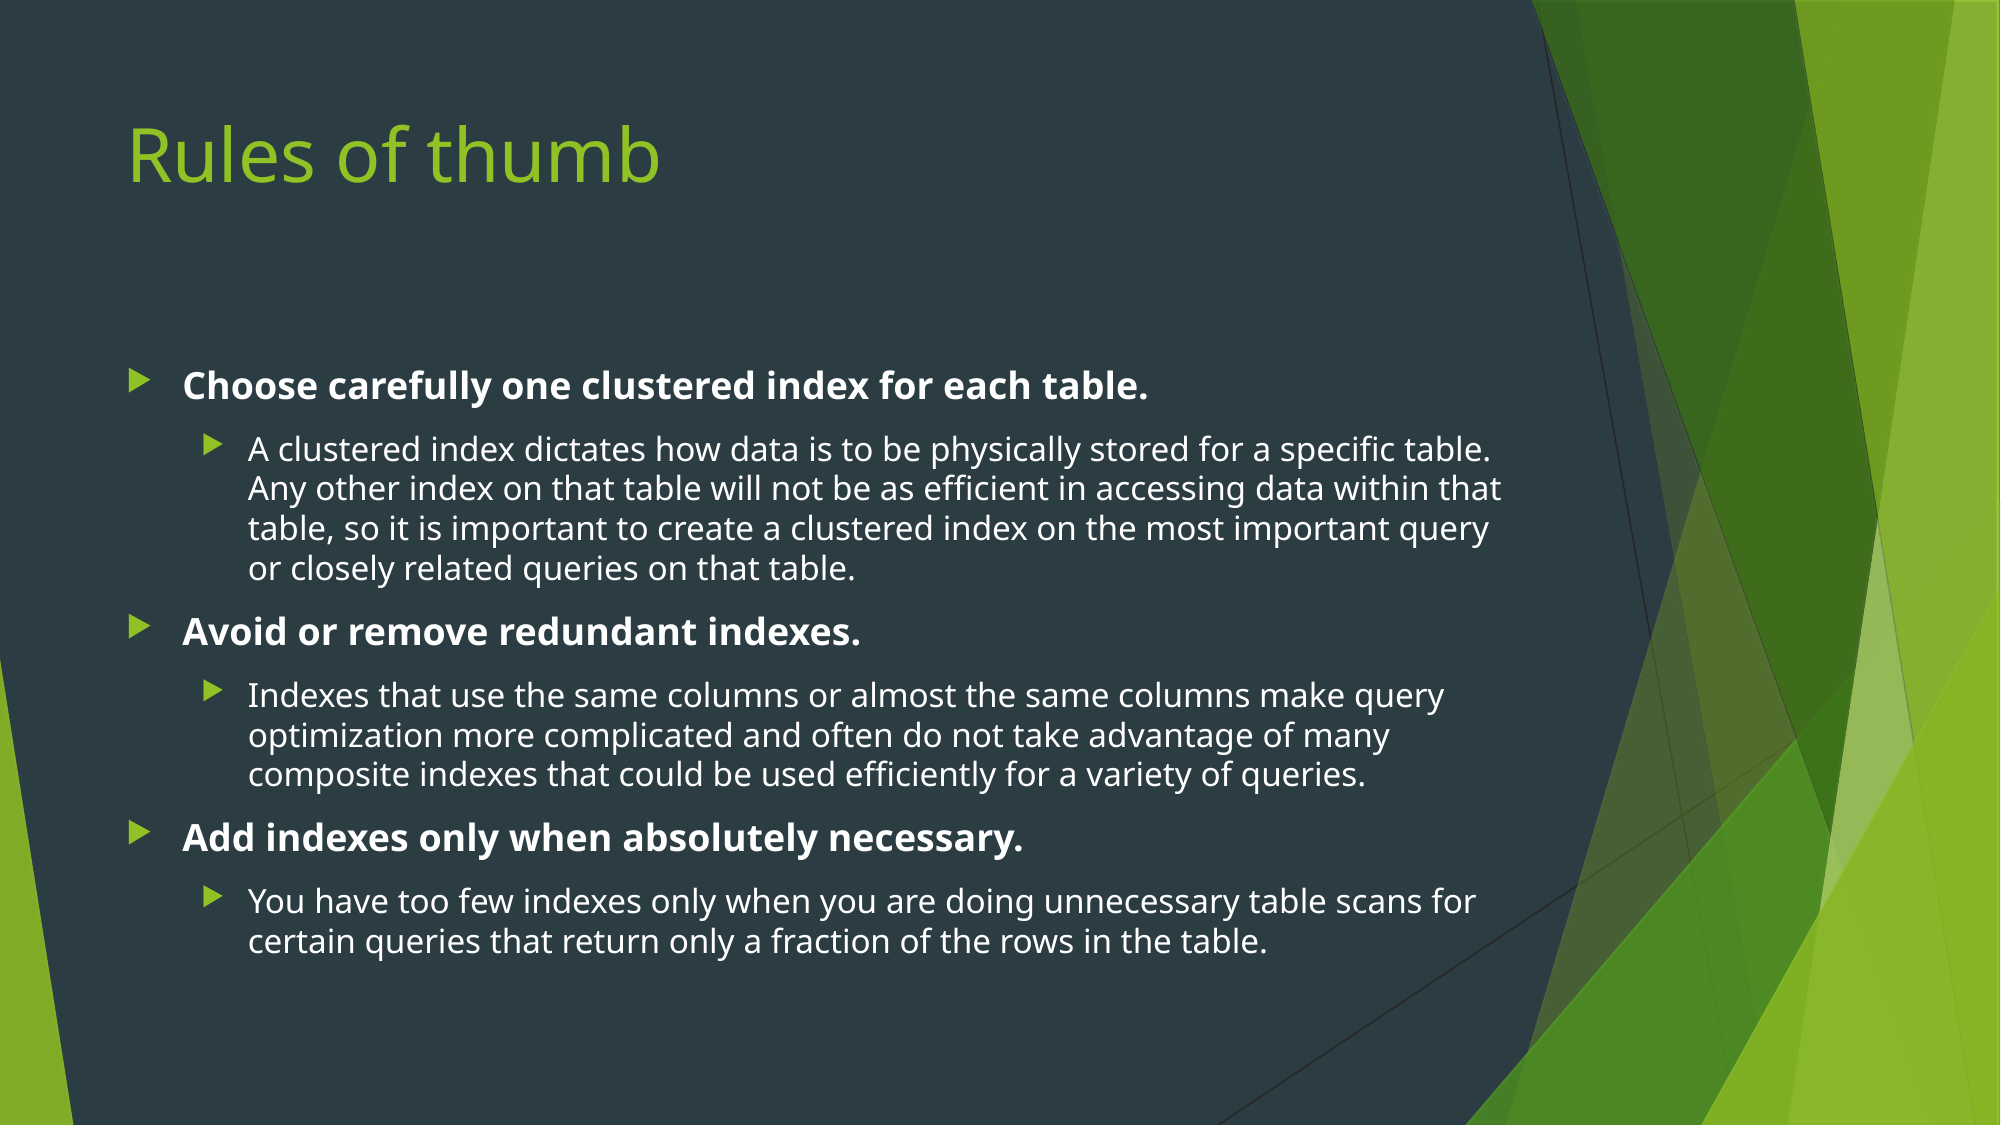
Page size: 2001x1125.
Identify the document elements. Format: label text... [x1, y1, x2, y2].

list Choose carefully one clustered index for each table. A clustered index dictates how data is to be physically stored for a specific table. Any other index on that table will not be as efficient in accessing data within that table, so it is important to create a clustered index on the most important query or closely related queries on that table. Avoid or remove redundant indexes. Indexes that use the same columns or almost the same columns make query optimization more complicated and often do not take advantage of many composite indexes that could be used efficiently for a variety of queries. Add indexes only when absolutely necessary. You have too few indexes only when you are doing unnecessary table scans for certain queries that return only a fraction of the rows in the table. [111, 354, 1522, 992]
title Rules of thumb [111, 99, 1522, 317]
